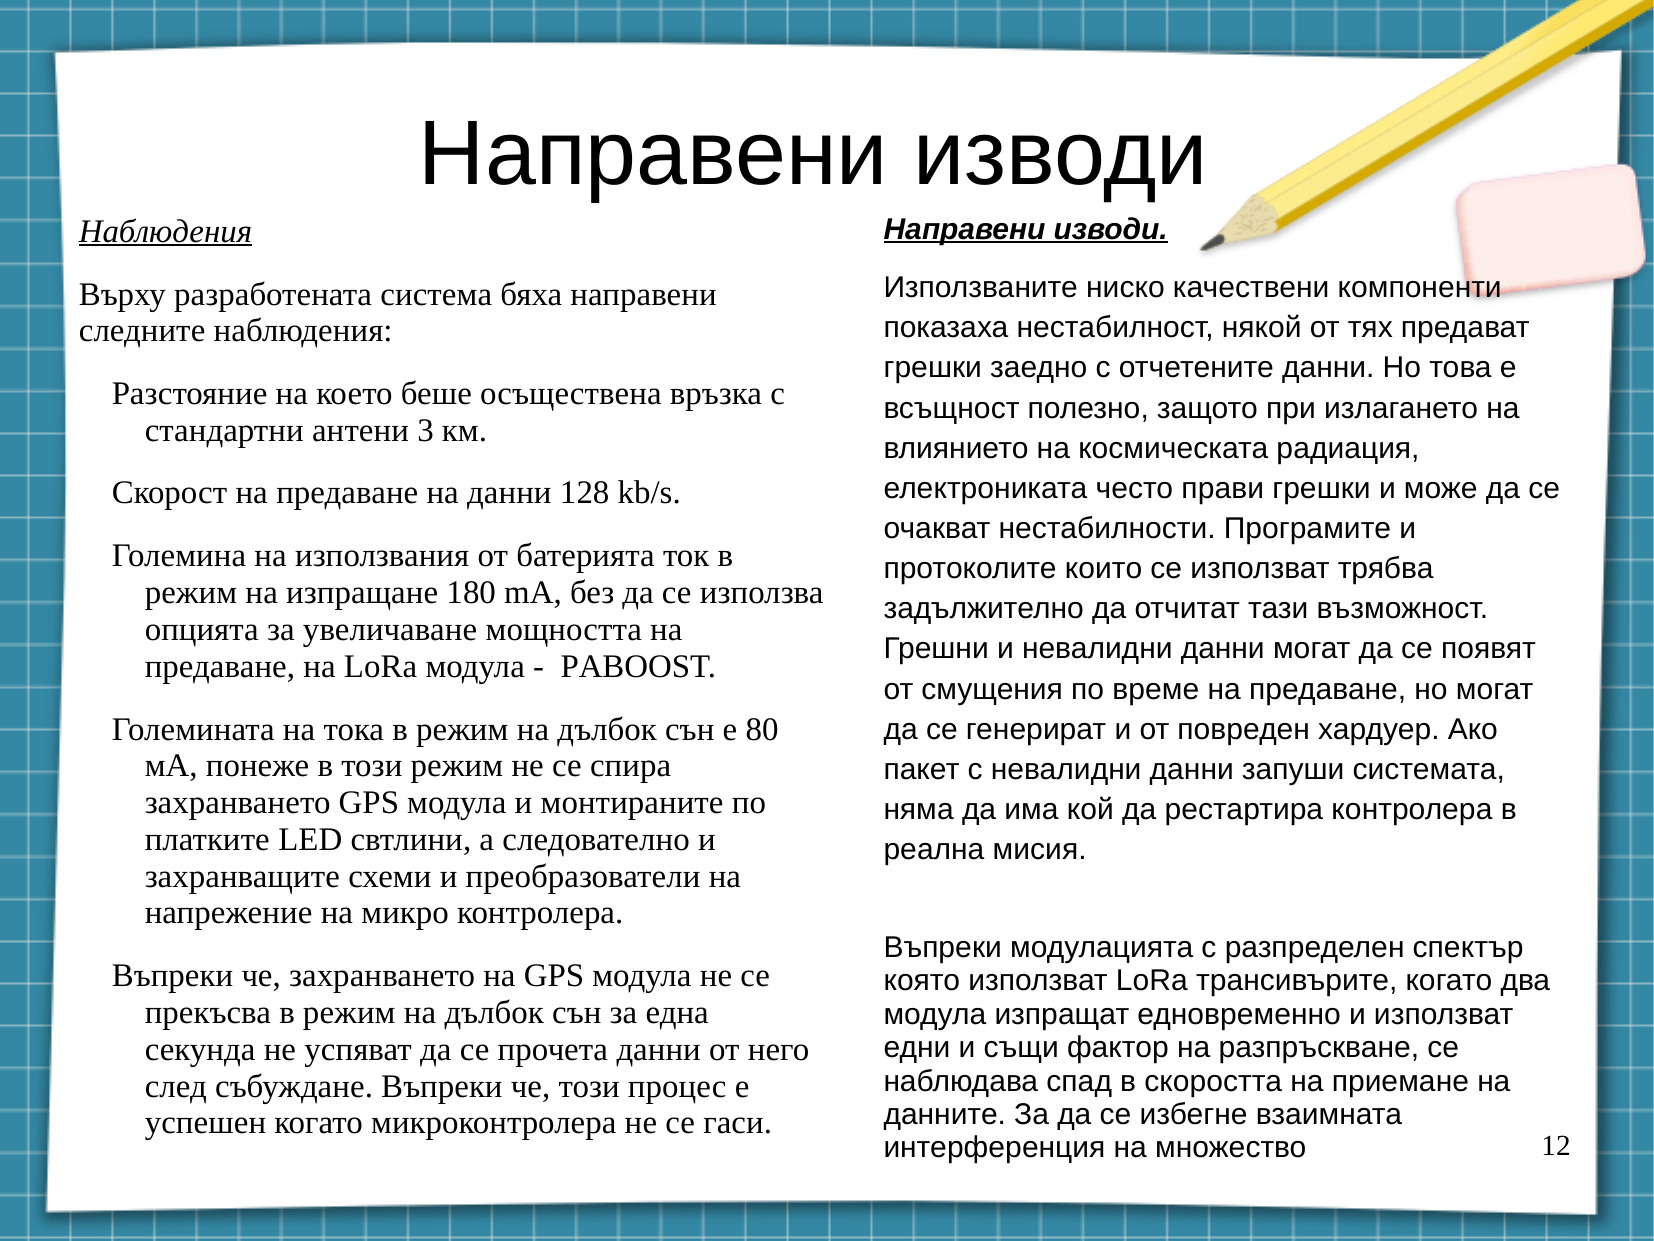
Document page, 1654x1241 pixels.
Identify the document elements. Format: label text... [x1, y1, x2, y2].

title Направени изводи [82, 49, 1571, 212]
list Направени изводи. Използваните ниско качествени компоненти показаха нестабилност, някой от тях предават грешки заедно с отчетените данни. Но това е всъщност полезно, защото при излагането на влиянието на космическата радиация, електрониката често прави грешки и може да се очакват нестабилности. Програмите и протоколите които се използват трябва задължително да отчитат тази възможност. Грешни и невалидни данни могат да се появят от смущения по време на предаване, но могат да се генерират и от повреден хардуер. Ако пакет с невалидни данни запуши системата, няма да има кой да рестартира контролера в реална мисия. Въпреки модулацията с разпределен спектър която използват LoRa трансивърите, когато два модула изпращат едновременно и използват едни и същи фактор на разпръскване, се наблюдава спад в скоростта на приемане на данните. За да се избегне взаимната интерференция на множество [826, 212, 1572, 1182]
picture [0, 0, 1654, 1241]
list Наблюдения Върху разработената система бяха направени следните наблюдения: Разстояние на което беше осъществена връзка с стандартни антени 3 км. Скорост на предаване на данни 128 kb/s. Големина на използвания от батерията ток в режим на изпращане 180 mA, без да се използва опцията за увеличаване мощността на предаване, на LoRa модула - PАBOOST. Големината на тока в режим на дълбок сън е 80 мА, понеже в този режим не се спира захранването GPS модула и монтираните по платките LED свтлини, а следователно и захранващите схеми и преобразователи на напрежение на микро контролера. Въпреки че, захранването на GPS модула не се прекъсва в режим на дълбок сън за една секунда не успяват да се прочета данни от него след събуждане. Въпреки че, този процес е успешен когато микроконтролера не се гаси. [78, 212, 826, 1146]
